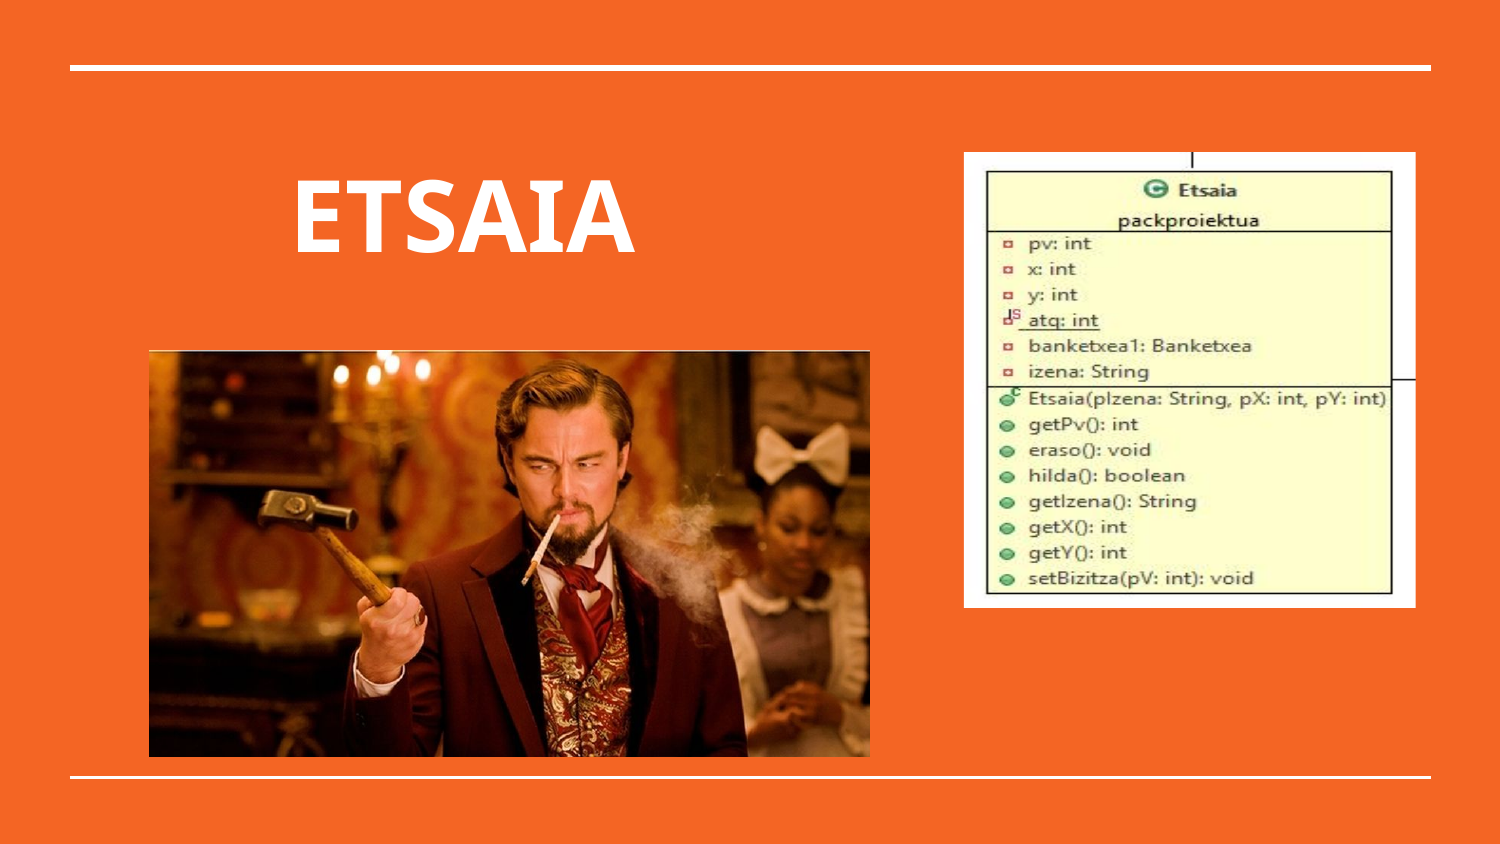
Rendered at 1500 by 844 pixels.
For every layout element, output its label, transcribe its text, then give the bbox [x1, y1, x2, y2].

picture [149, 350, 870, 757]
title ETSAIA [226, 123, 698, 301]
picture [963, 152, 1416, 608]
